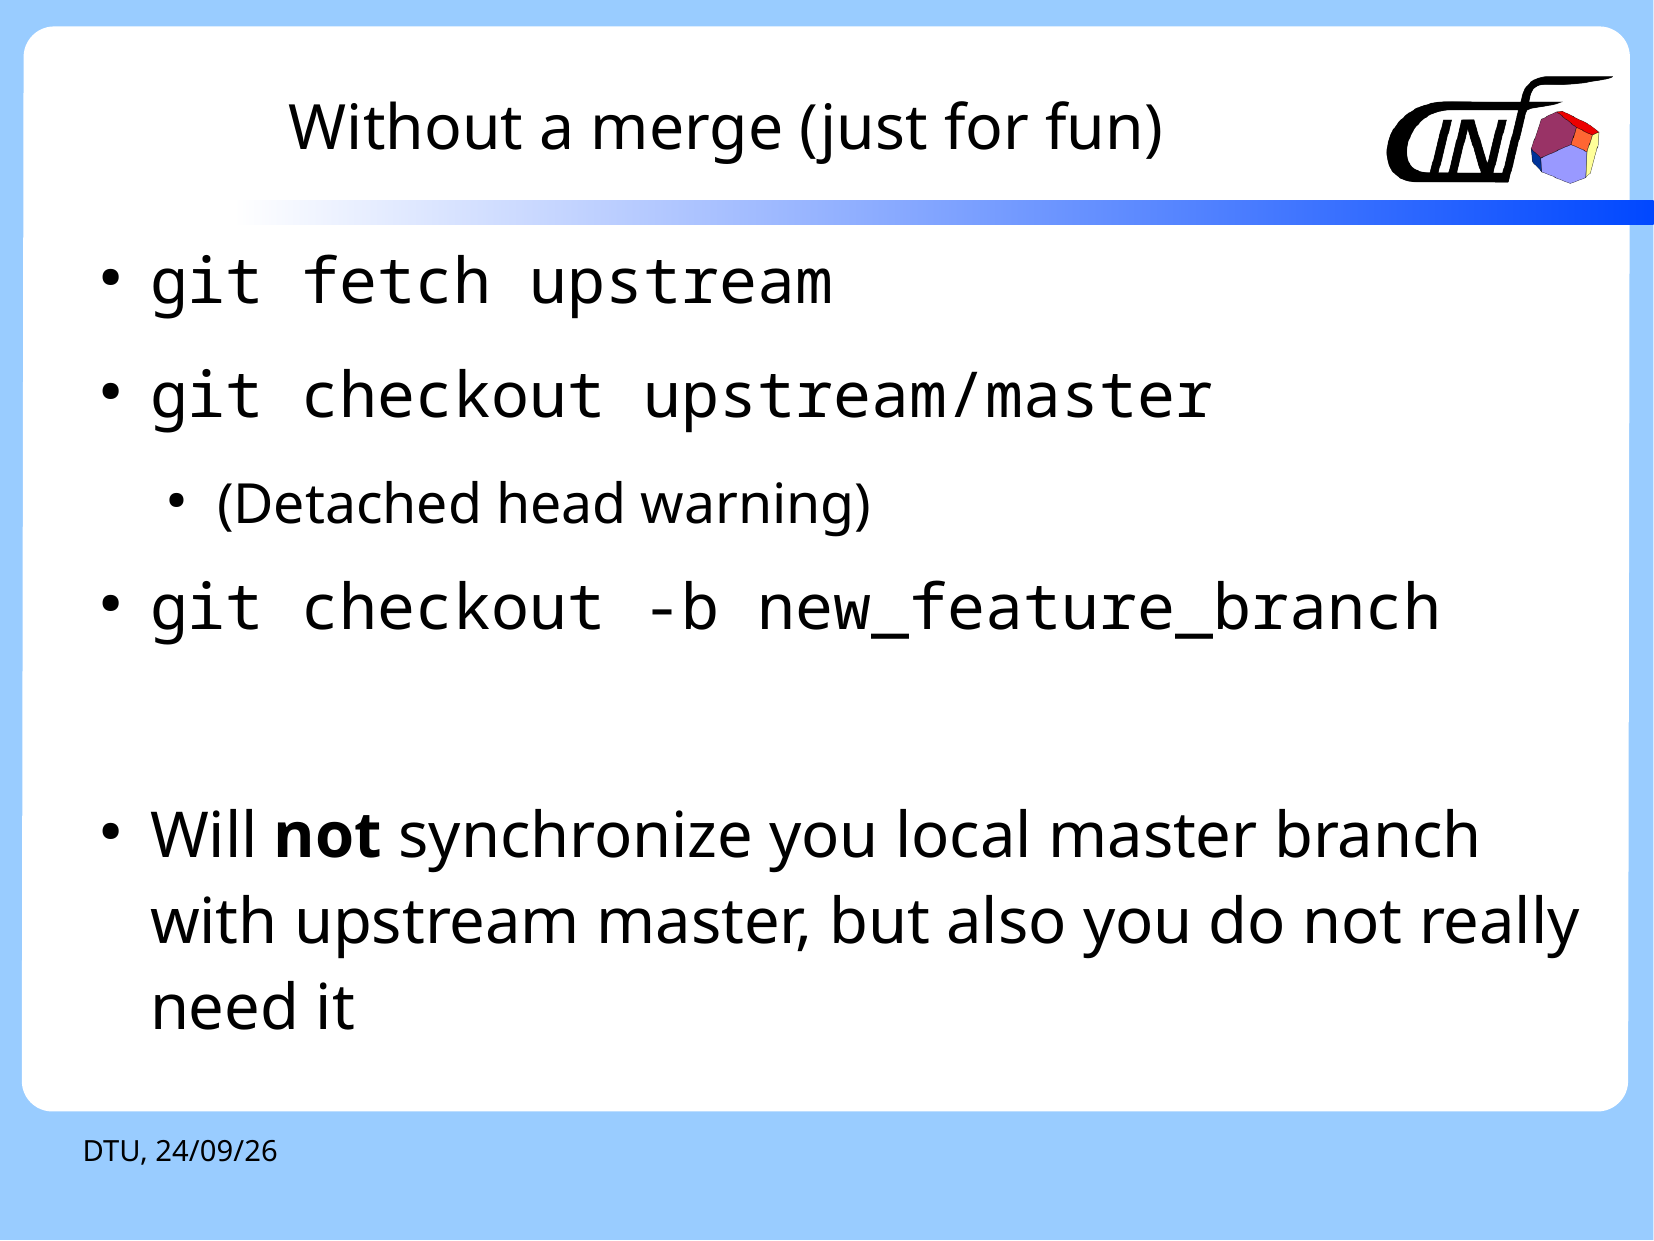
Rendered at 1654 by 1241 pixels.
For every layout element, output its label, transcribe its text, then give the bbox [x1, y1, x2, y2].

list git fetch upstream git checkout upstream/master (Detached head warning) git checkout -b new_feature_branch Will not synchronize you local master branch with upstream master, but also you do not really need it [82, 236, 1595, 1055]
picture [1386, 76, 1613, 184]
title Without a merge (just for fun) [82, 49, 1371, 201]
